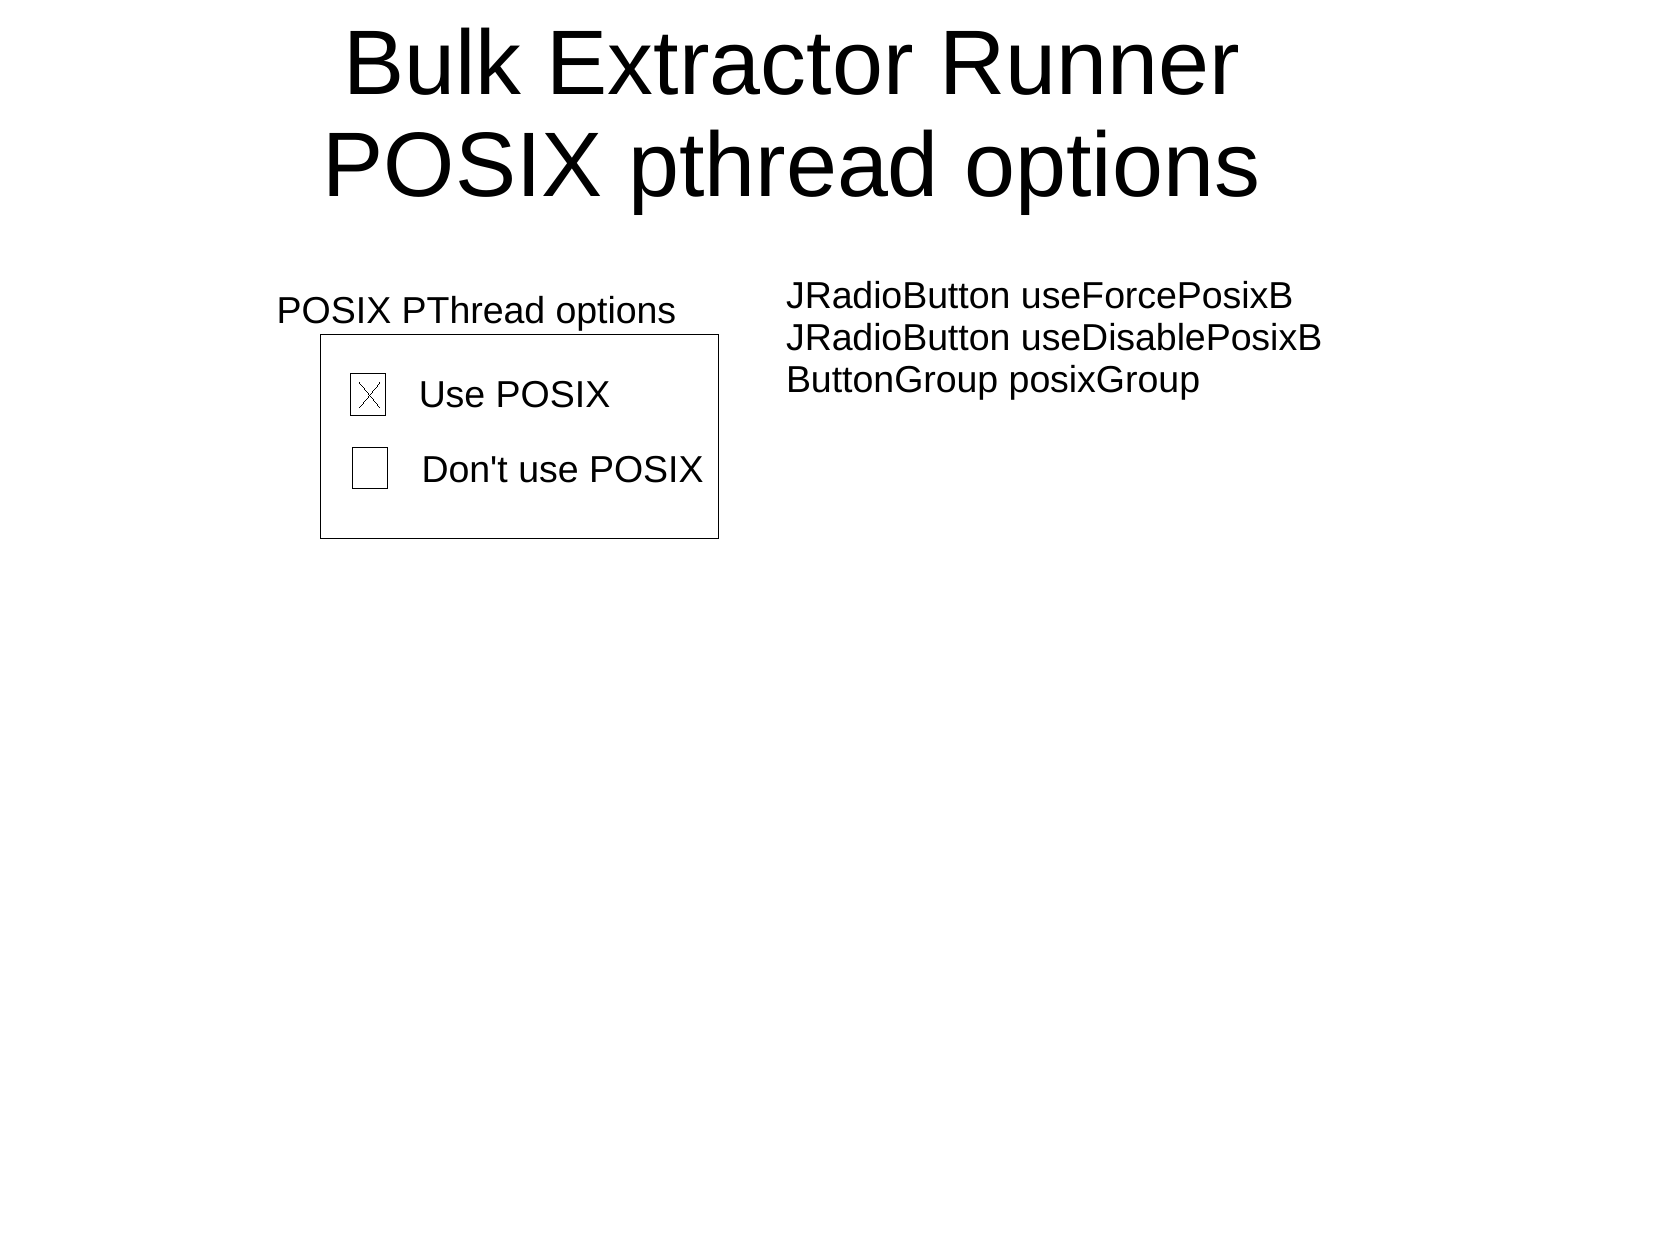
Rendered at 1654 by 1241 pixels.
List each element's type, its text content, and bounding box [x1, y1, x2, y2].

title Bulk Extractor Runner POSIX pthread options [47, 0, 1537, 228]
text_box POSIX PThread options [261, 282, 719, 344]
text_box Use POSIX [403, 365, 656, 428]
text_box Don't use POSIX [406, 441, 732, 503]
text_box JRadioButton useForcePosixB JRadioButton useDisablePosixB ButtonGroup posixGroup [771, 266, 1240, 423]
